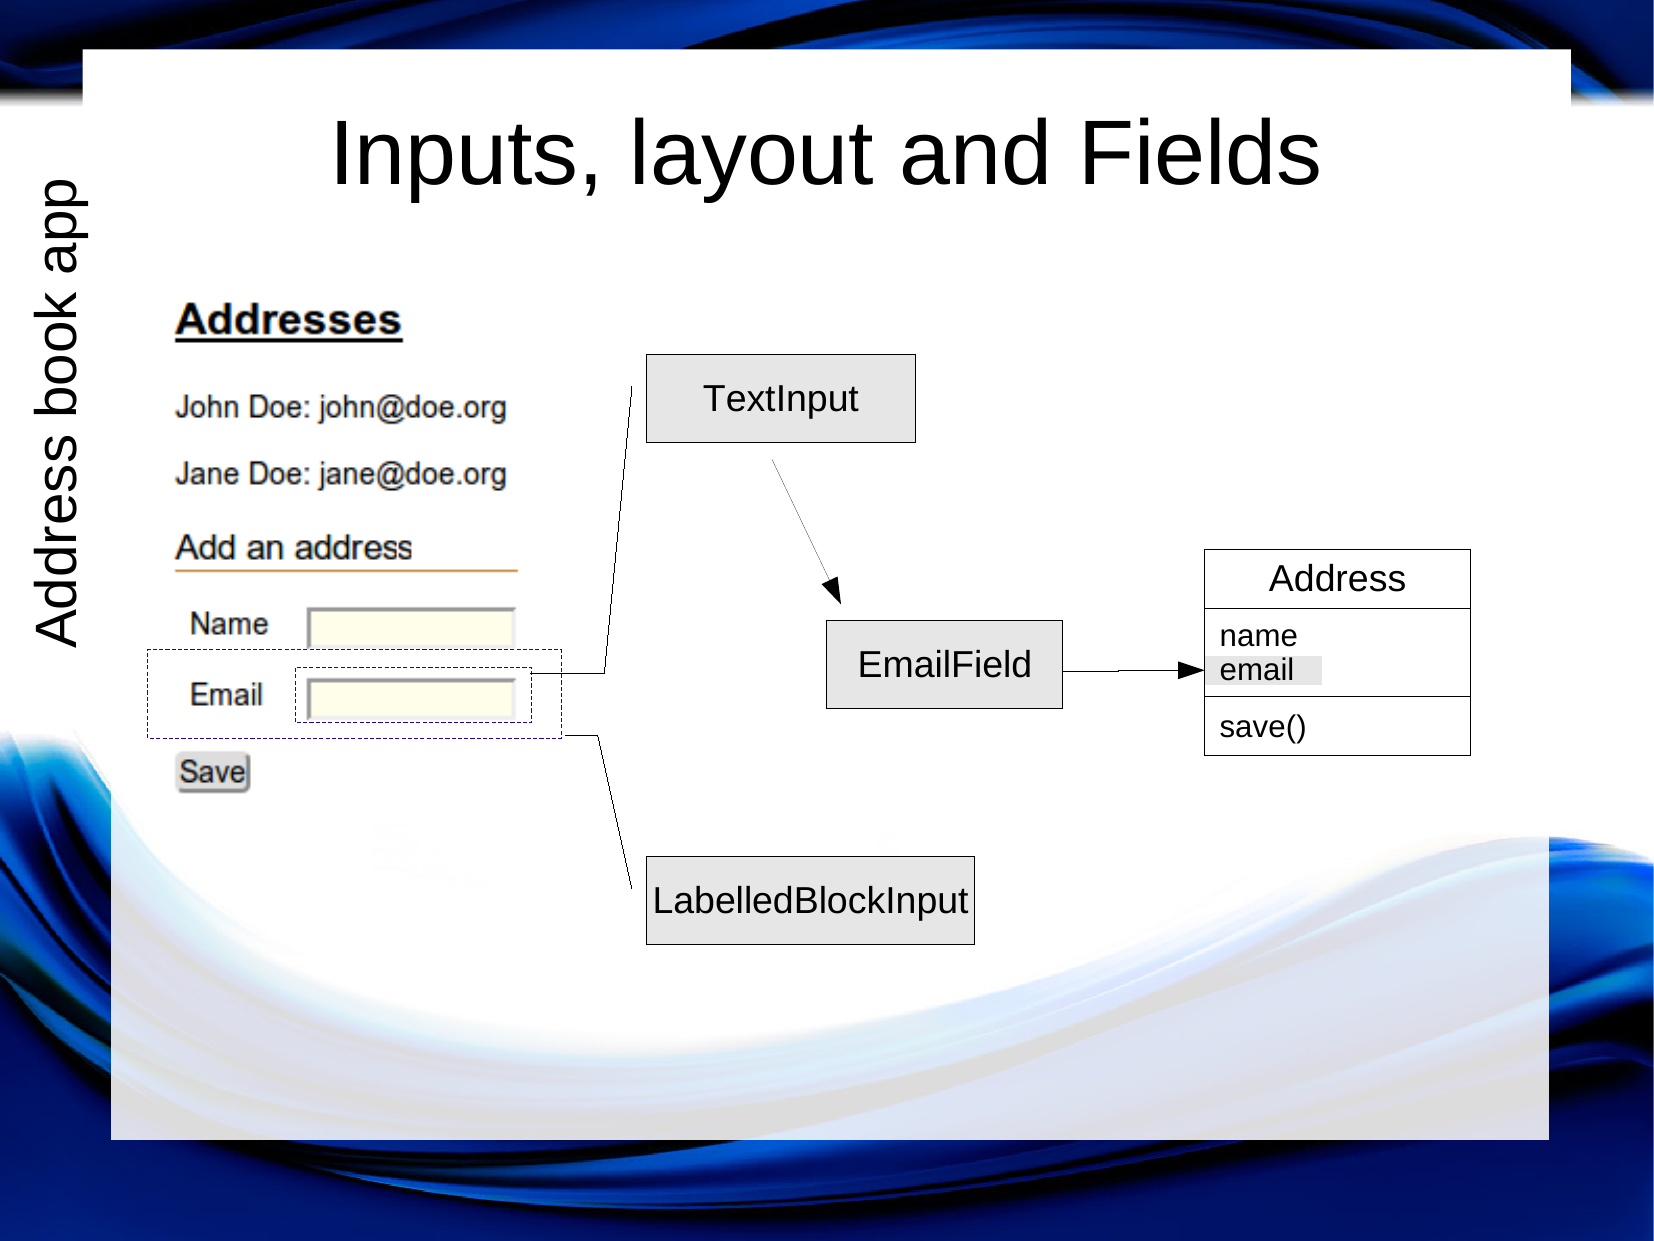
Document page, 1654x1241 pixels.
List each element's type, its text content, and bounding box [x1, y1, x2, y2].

picture [0, 0, 1654, 1241]
text_box save() [1204, 696, 1471, 756]
text_box LabelledBlockInput [647, 856, 974, 945]
title Inputs, layout and Fields [130, 49, 1571, 257]
title Address book app [0, 29, 130, 798]
text_box TextInput [647, 354, 915, 443]
text_box Address [1204, 549, 1471, 608]
text_box EmailField [826, 620, 1063, 709]
text_box name email [1204, 608, 1471, 696]
